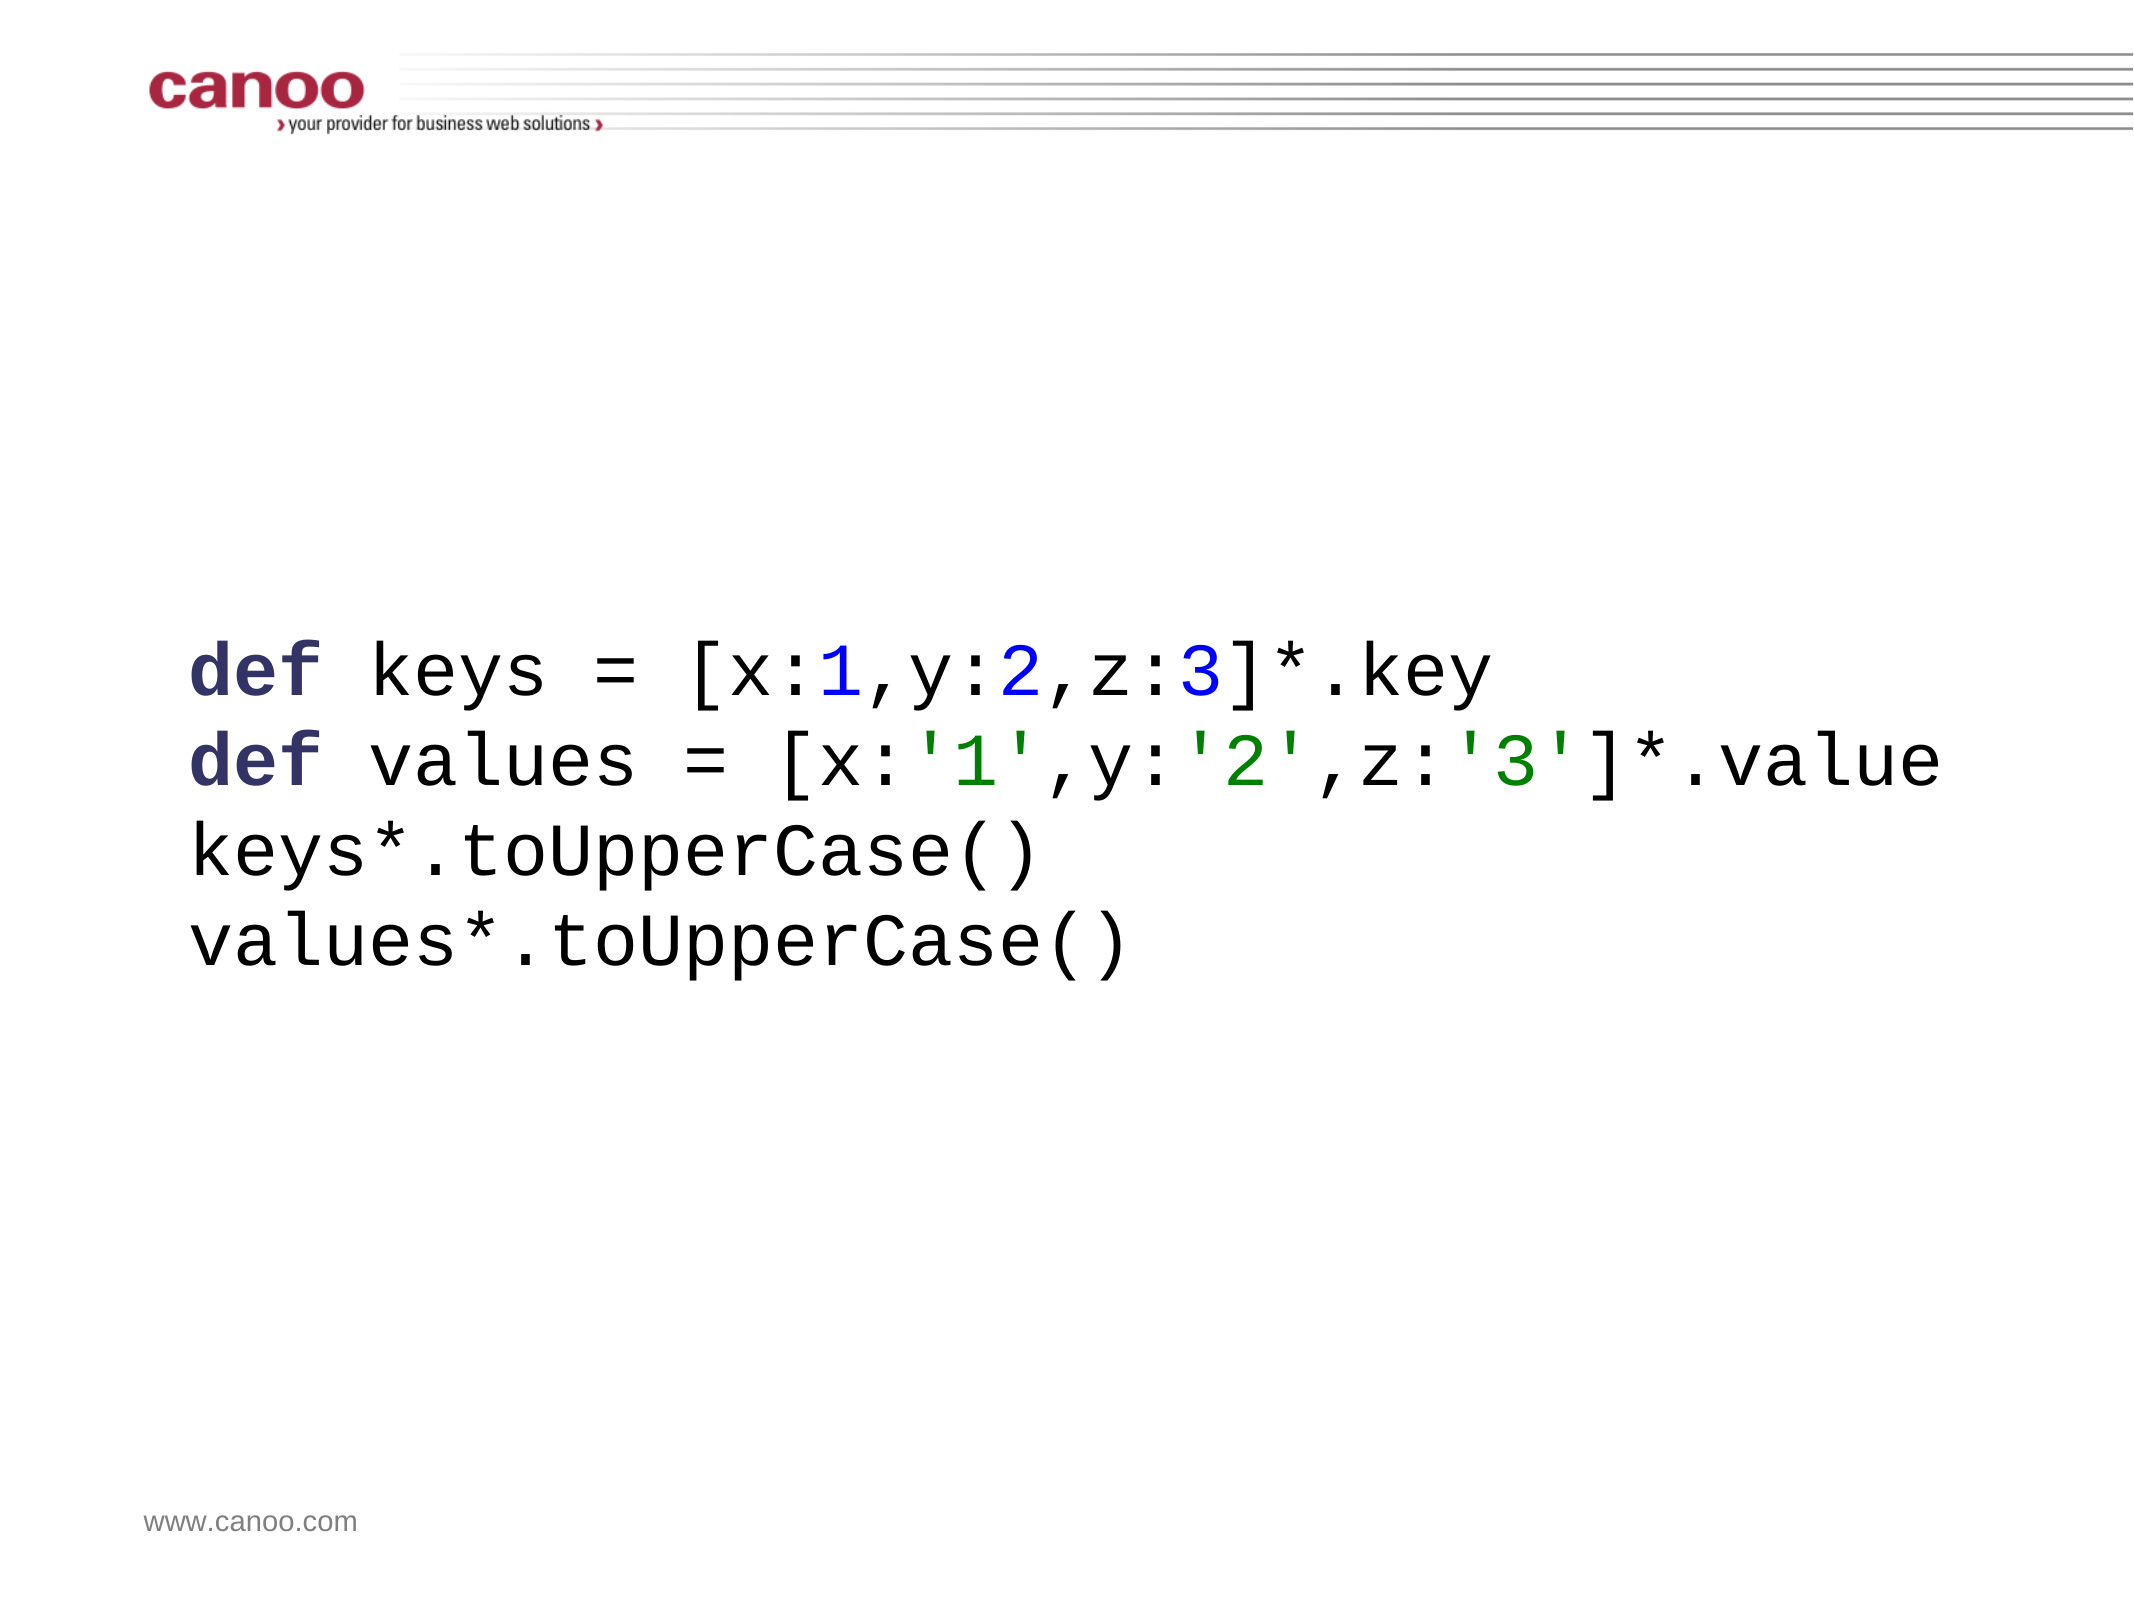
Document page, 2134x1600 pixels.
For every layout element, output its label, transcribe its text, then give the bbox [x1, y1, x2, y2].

picture [0, 21, 2134, 188]
text_box def keys = [x:1,y:2,z:3]*.key def values = [x:'1',y:'2',z:'3']*.value keys*.toUpperCase() values*.toUpperCase() [174, 612, 1959, 988]
